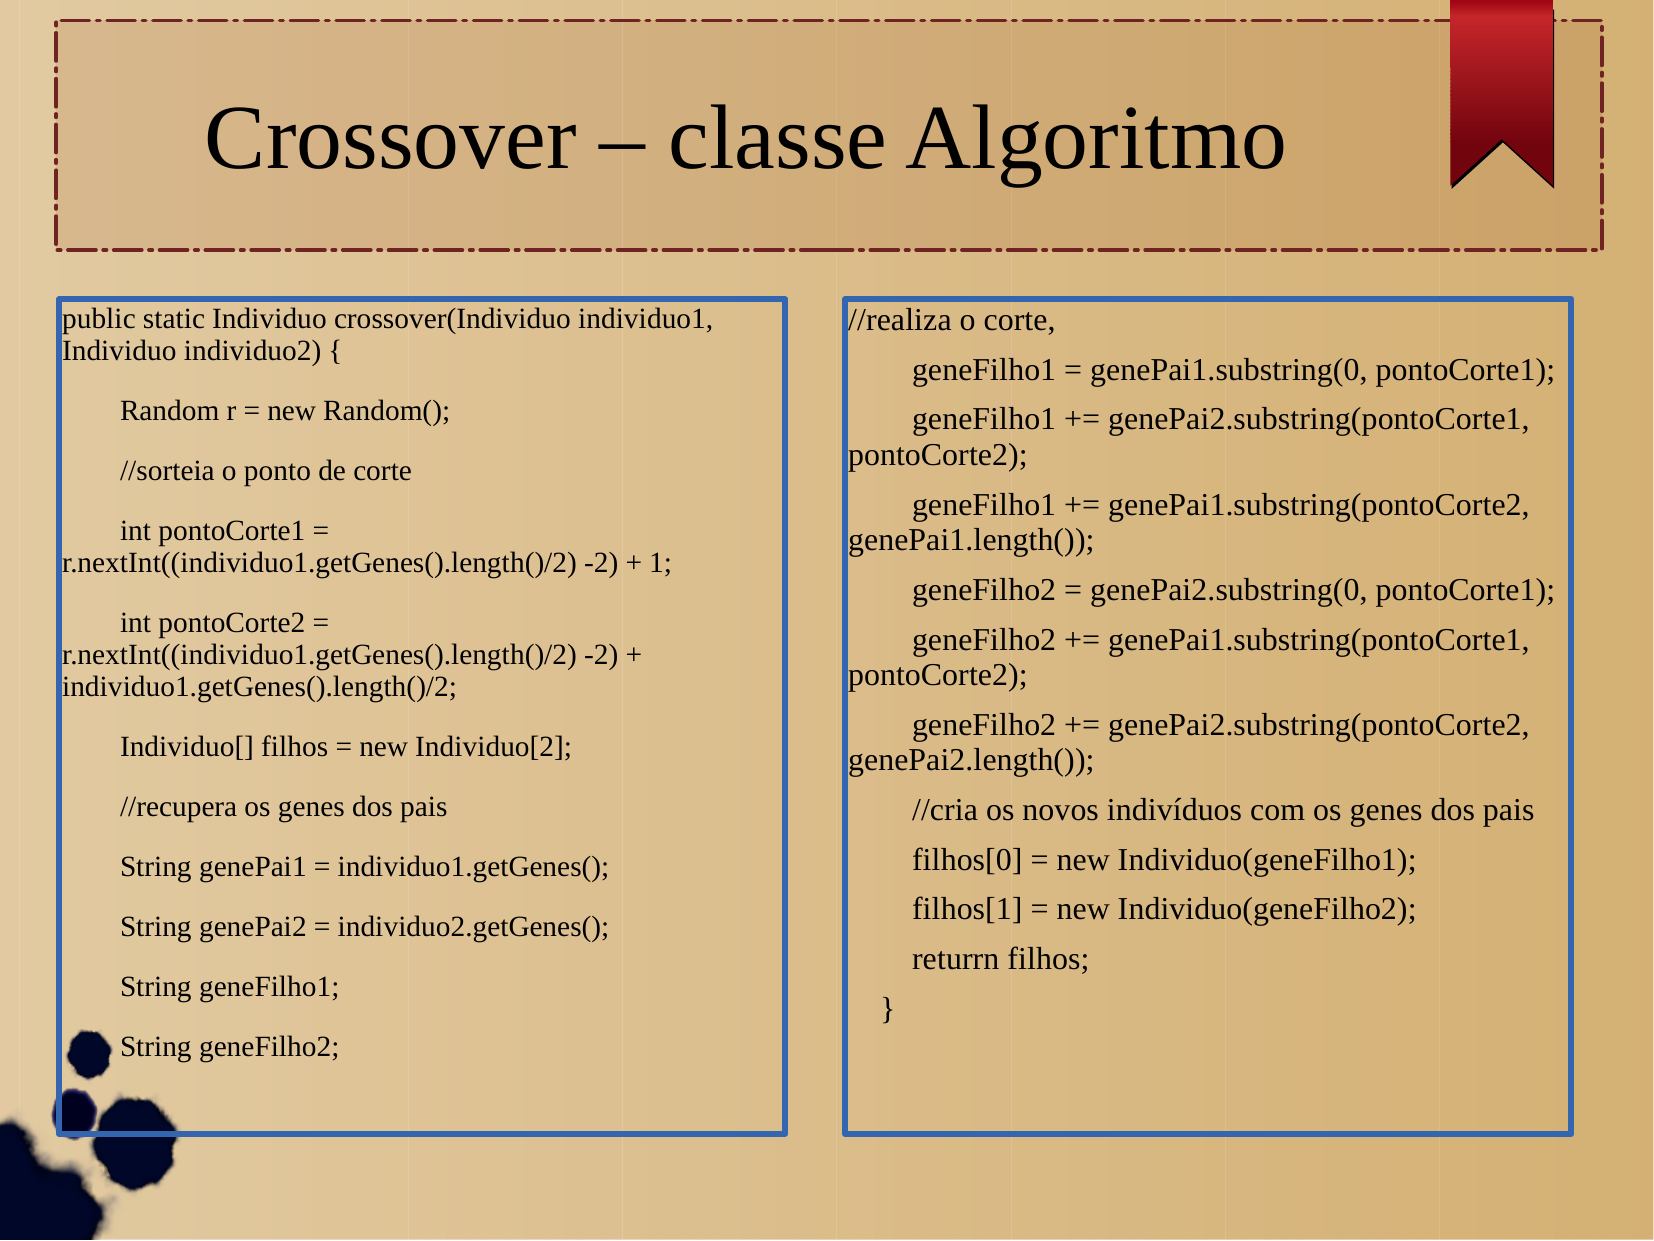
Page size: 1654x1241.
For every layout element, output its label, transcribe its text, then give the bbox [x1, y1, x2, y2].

list public static Individuo crossover(Individuo individuo1, Individuo individuo2) { Random r = new Random(); //sorteia o ponto de corte int pontoCorte1 = r.nextInt((individuo1.getGenes().length()/2) -2) + 1; int pontoCorte2 = r.nextInt((individuo1.getGenes().length()/2) -2) + individuo1.getGenes().length()/2; Individuo[] filhos = new Individuo[2]; //recupera os genes dos pais String genePai1 = individuo1.getGenes(); String genePai2 = individuo2.getGenes(); String geneFilho1; String geneFilho2; [59, 299, 786, 1134]
title Crossover – classe Algoritmo [82, 47, 1412, 229]
list //realiza o corte, geneFilho1 = genePai1.substring(0, pontoCorte1); geneFilho1 += genePai2.substring(pontoCorte1, pontoCorte2); geneFilho1 += genePai1.substring(pontoCorte2, genePai1.length()); geneFilho2 = genePai2.substring(0, pontoCorte1); geneFilho2 += genePai1.substring(pontoCorte1, pontoCorte2); geneFilho2 += genePai2.substring(pontoCorte2, genePai2.length()); //cria os novos indivíduos com os genes dos pais filhos[0] = new Individuo(geneFilho1); filhos[1] = new Individuo(geneFilho2); returrn filhos; } [845, 299, 1572, 1134]
